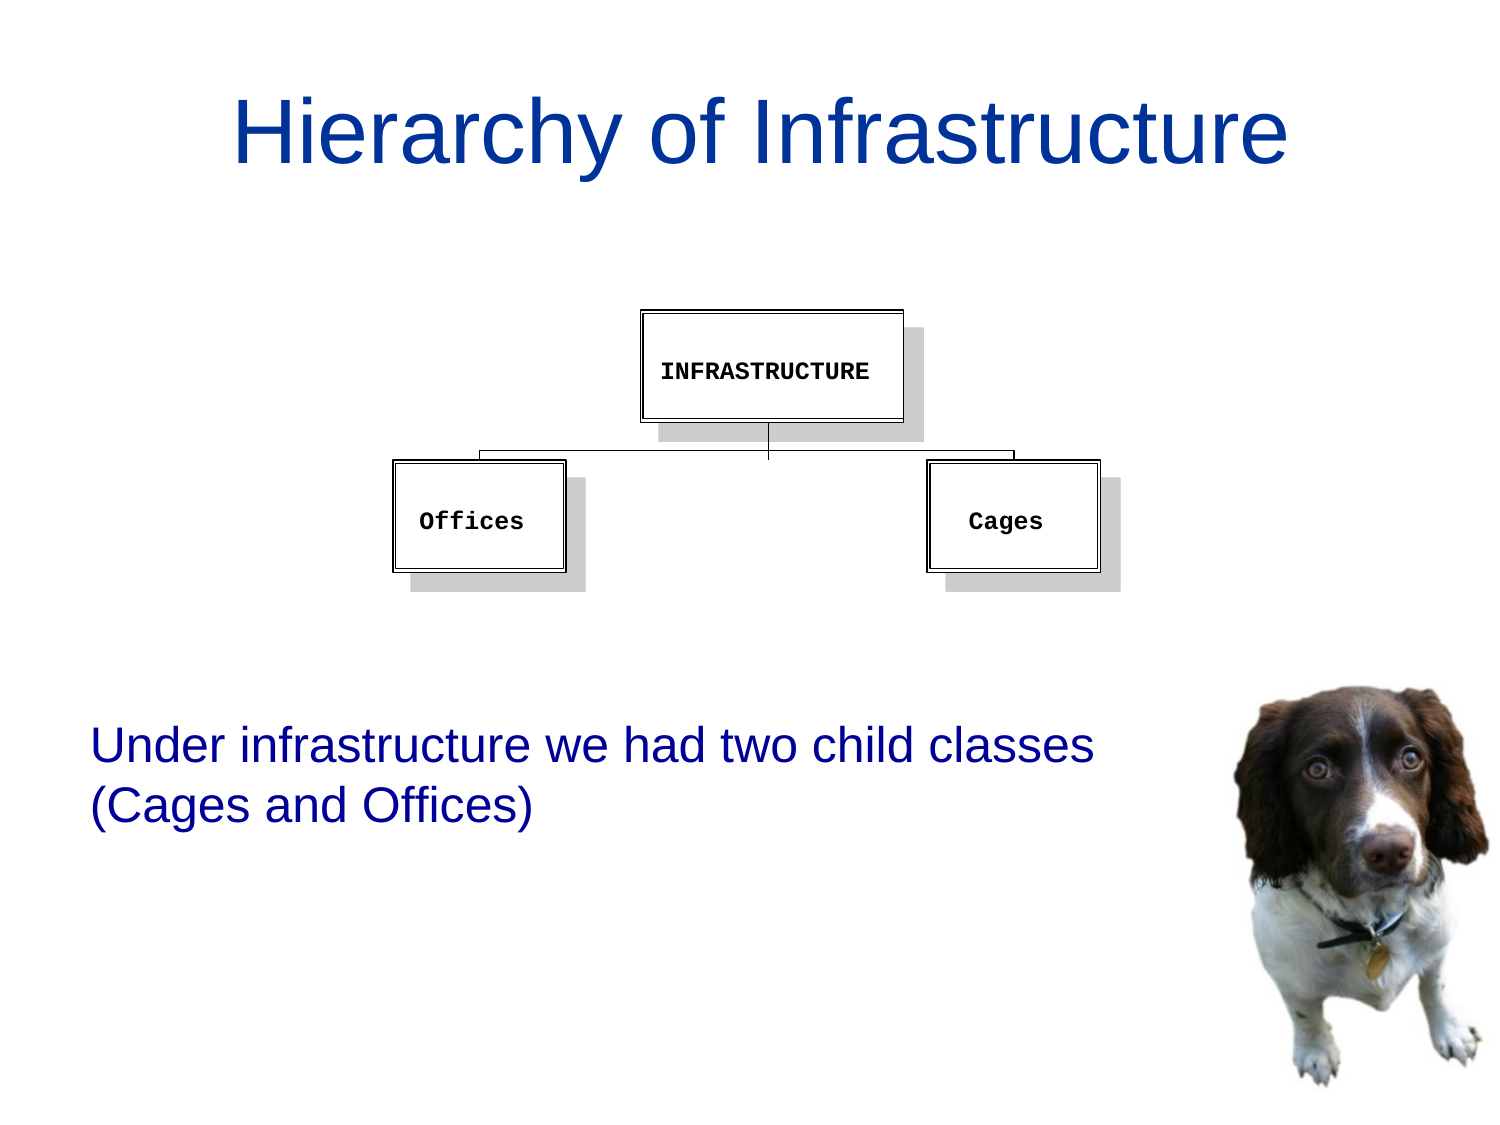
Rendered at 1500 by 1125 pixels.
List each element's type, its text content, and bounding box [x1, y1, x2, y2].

picture [1190, 668, 1500, 1103]
text_box Cages [927, 459, 1101, 573]
text_box Offices [392, 459, 567, 573]
text_box Under infrastructure we had two child classes (Cages and Offices) [75, 705, 1261, 916]
title Hierarchy of Infrastructure [64, 45, 1459, 209]
text_box INFRASTRUCTURE [610, 309, 935, 423]
